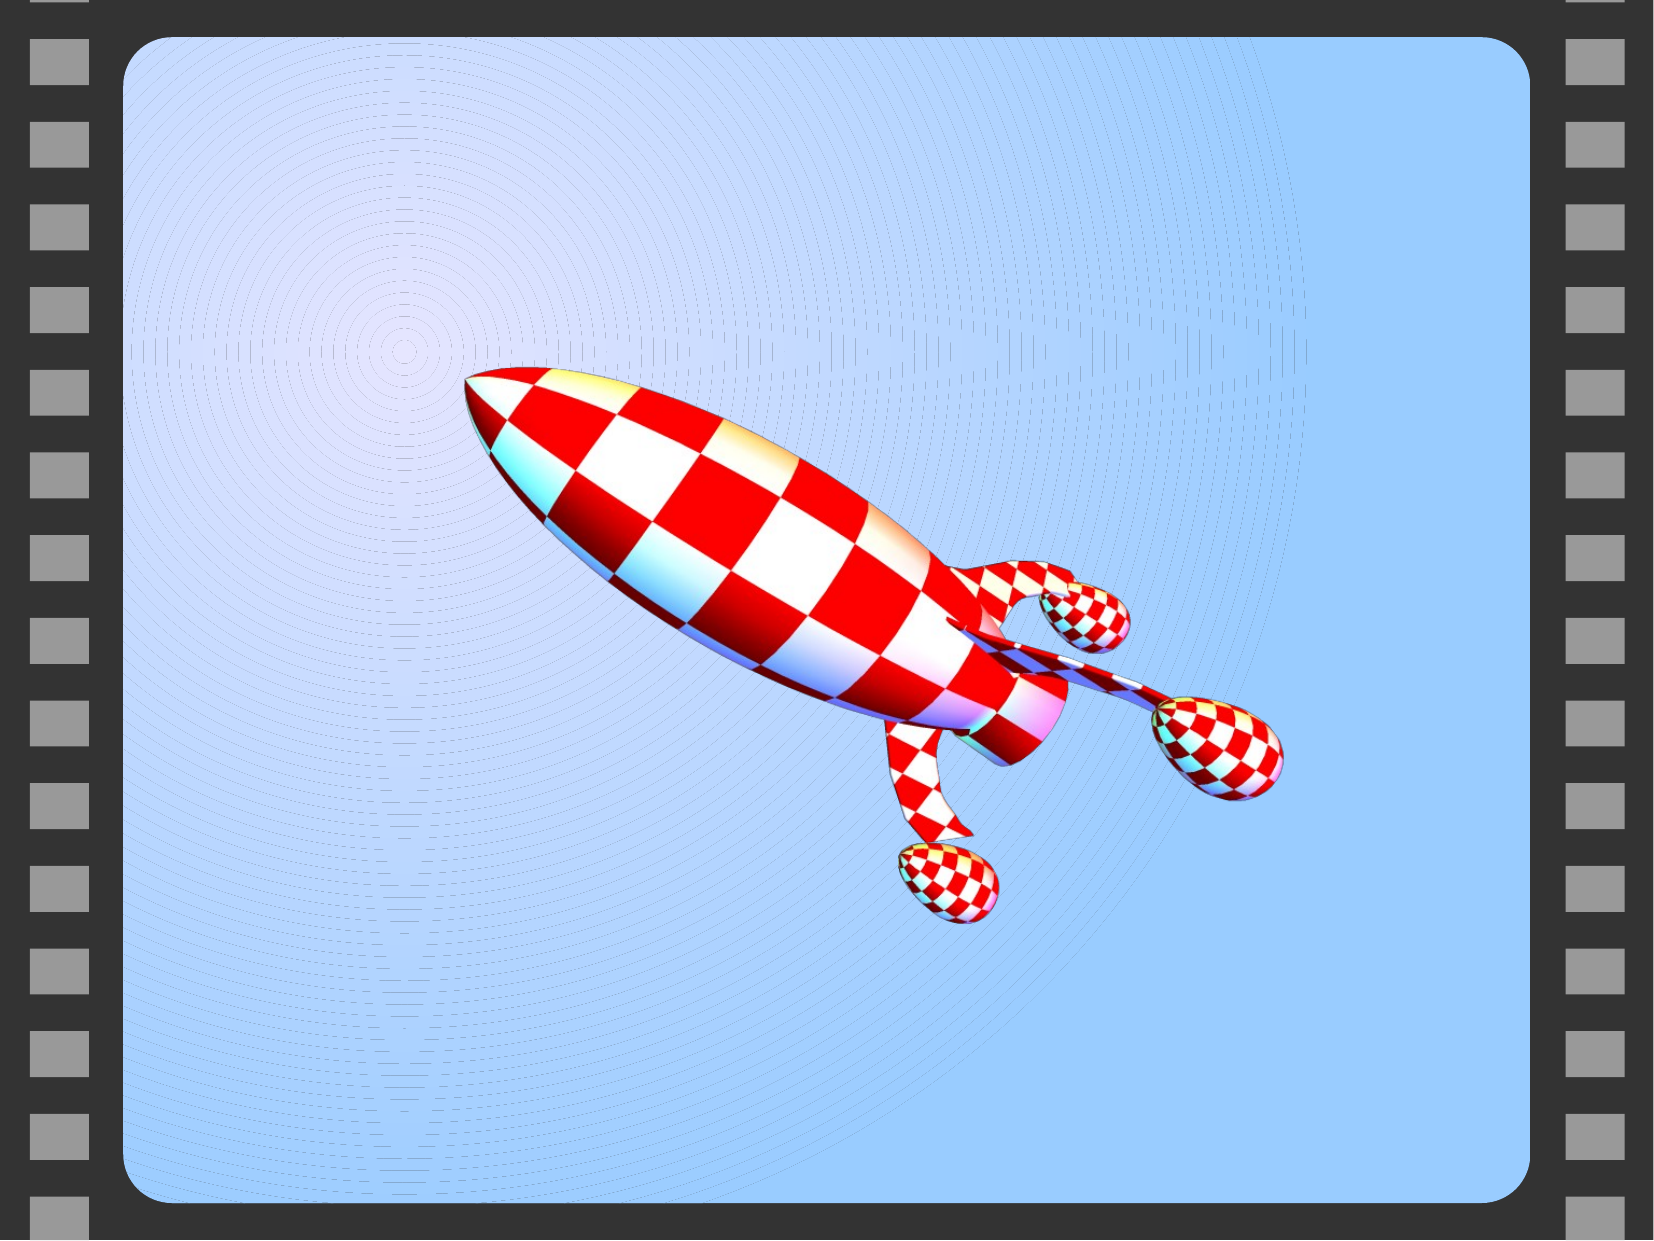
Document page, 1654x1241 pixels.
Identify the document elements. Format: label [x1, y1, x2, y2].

picture [901, 856, 997, 914]
picture [954, 674, 1054, 750]
picture [466, 377, 1168, 702]
picture [1156, 711, 1280, 784]
picture [886, 722, 970, 842]
